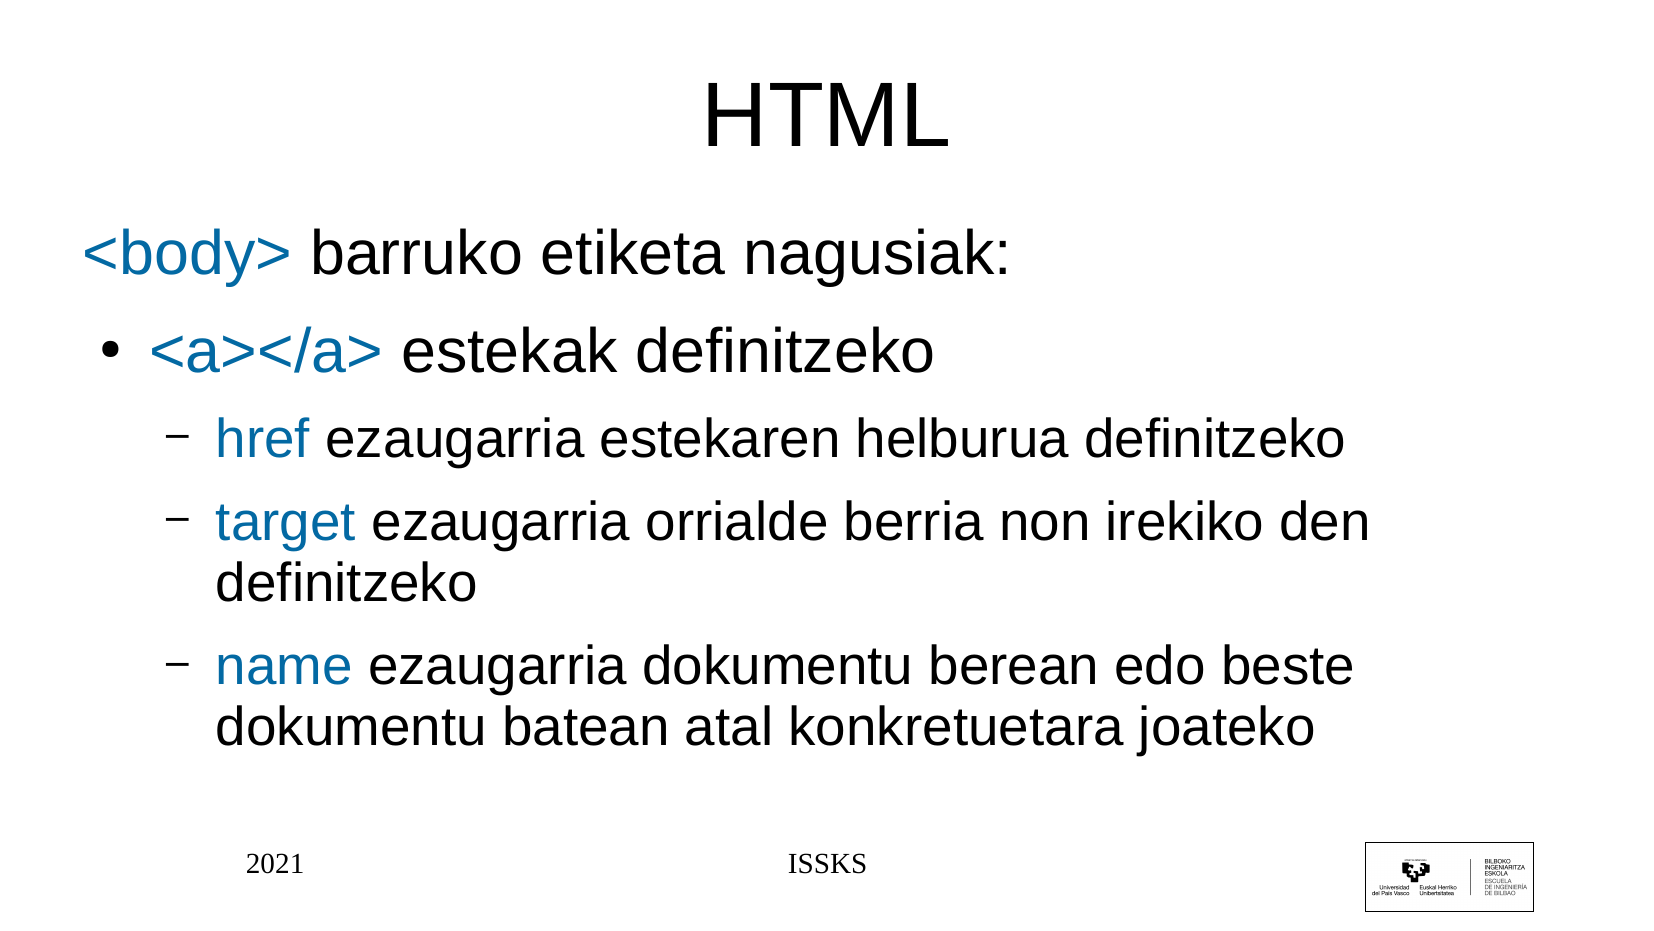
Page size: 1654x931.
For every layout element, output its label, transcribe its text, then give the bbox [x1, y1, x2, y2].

title HTML [82, 37, 1571, 193]
list <body> barruko etiketa nagusiak: <a></a> estekak definitzeko href ezaugarria estekaren helburua definitzeko target ezaugarria orrialde berria non irekiko den definitzeko name ezaugarria dokumentu berean edo beste dokumentu batean atal konkretuetara joateko [82, 217, 1456, 758]
picture [1366, 843, 1533, 911]
